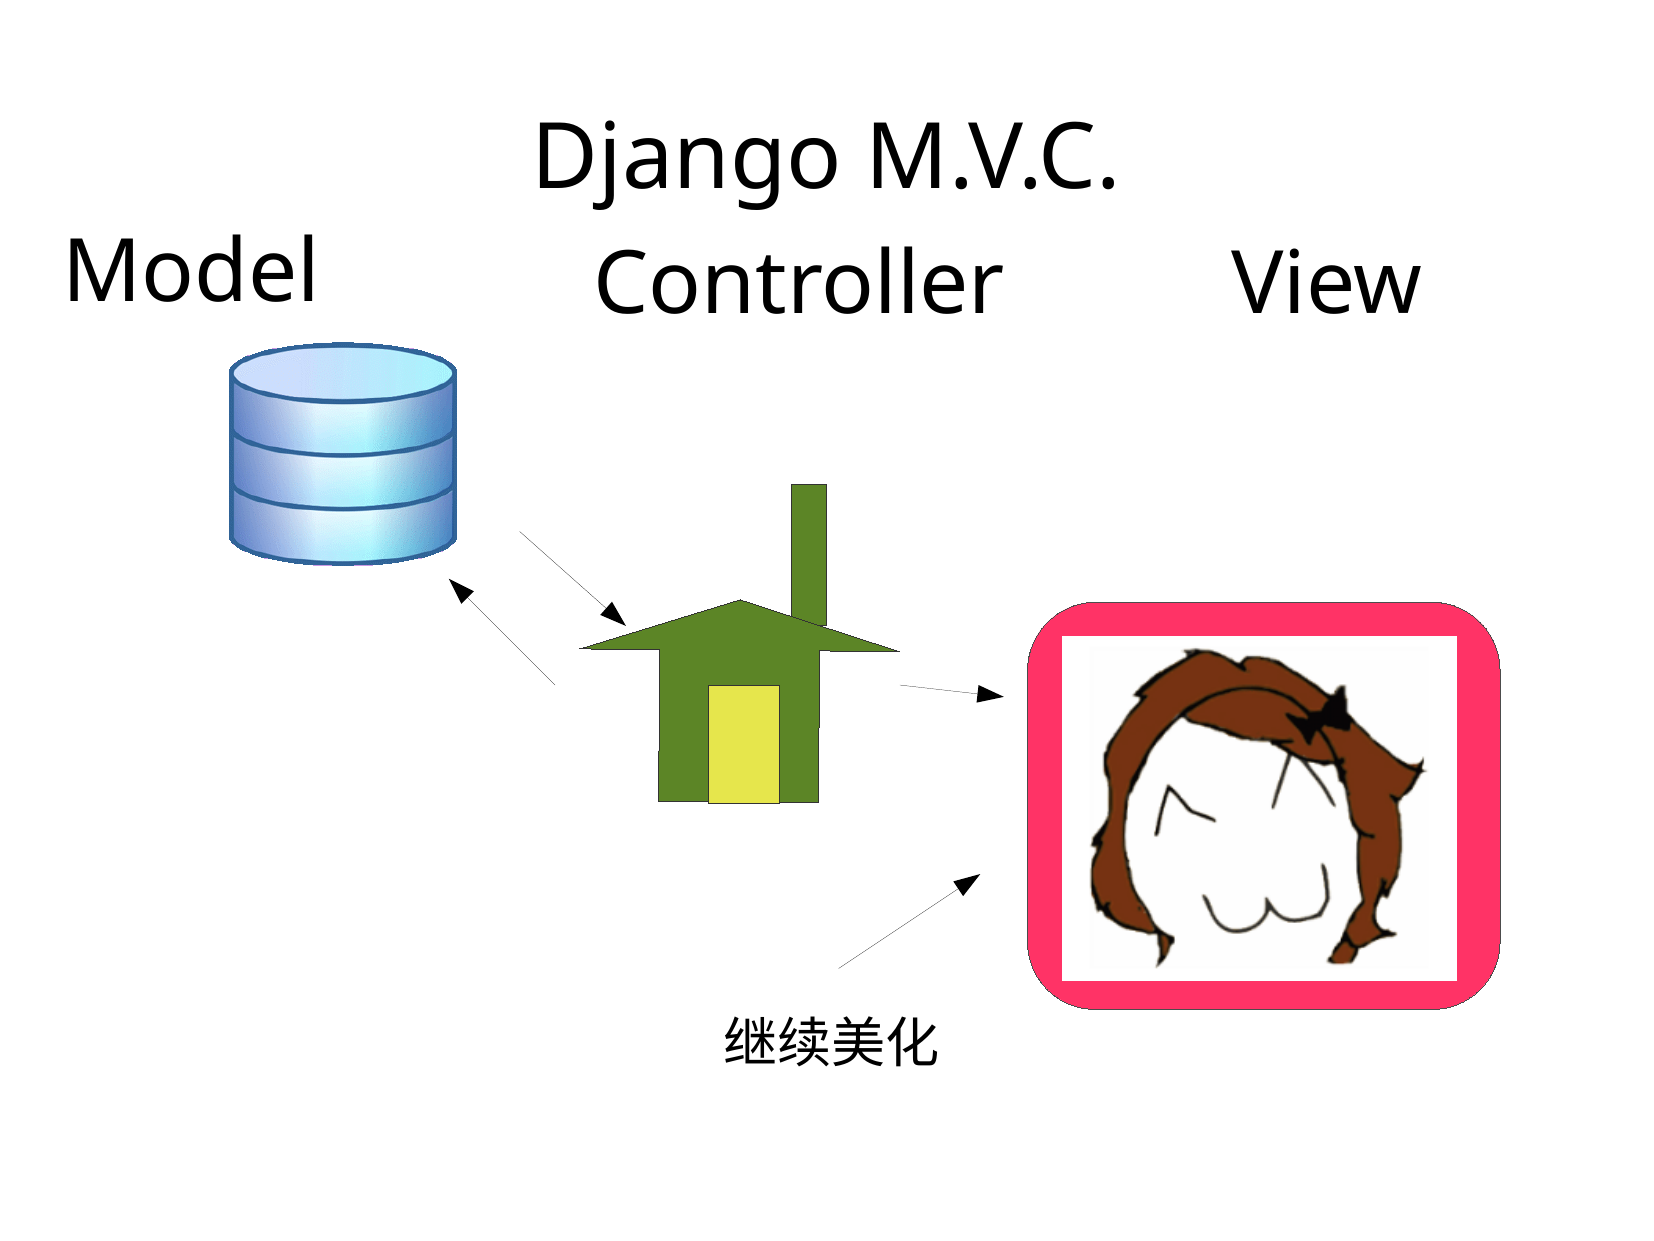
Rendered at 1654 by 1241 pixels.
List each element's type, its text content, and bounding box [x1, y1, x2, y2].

text_box 继续美化 [708, 992, 1170, 1146]
picture [1062, 636, 1457, 981]
title Django M.V.C. [82, 49, 1571, 257]
text_box Model [47, 200, 343, 357]
subtitle [82, 290, 1538, 1010]
text_box [579, 599, 900, 804]
text_box View [1216, 212, 1619, 369]
text_box [1027, 602, 1501, 1010]
picture [214, 342, 473, 566]
text_box Controller [578, 212, 1134, 369]
